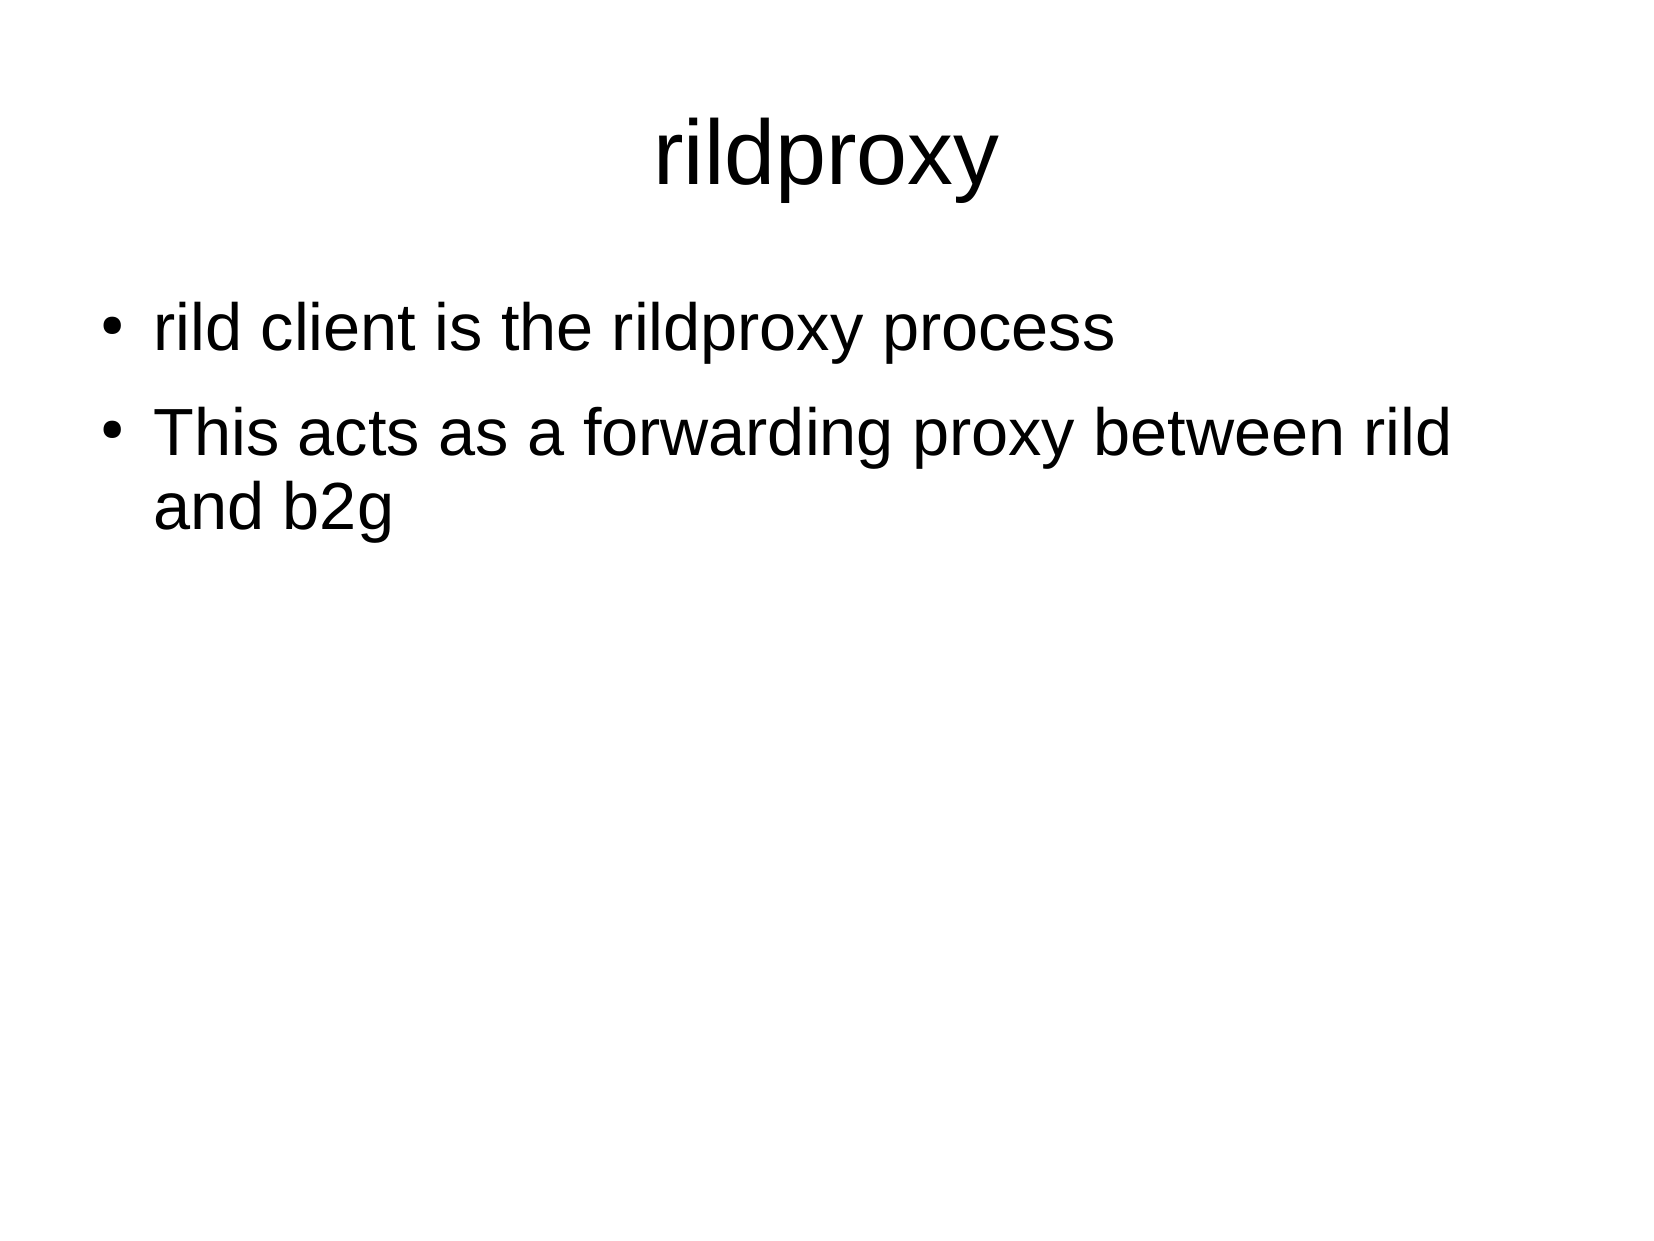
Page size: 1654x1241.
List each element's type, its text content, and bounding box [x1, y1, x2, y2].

list rild client is the rildproxy process This acts as a forwarding proxy between rild and b2g [82, 290, 1538, 1010]
title rildproxy [82, 49, 1571, 257]
